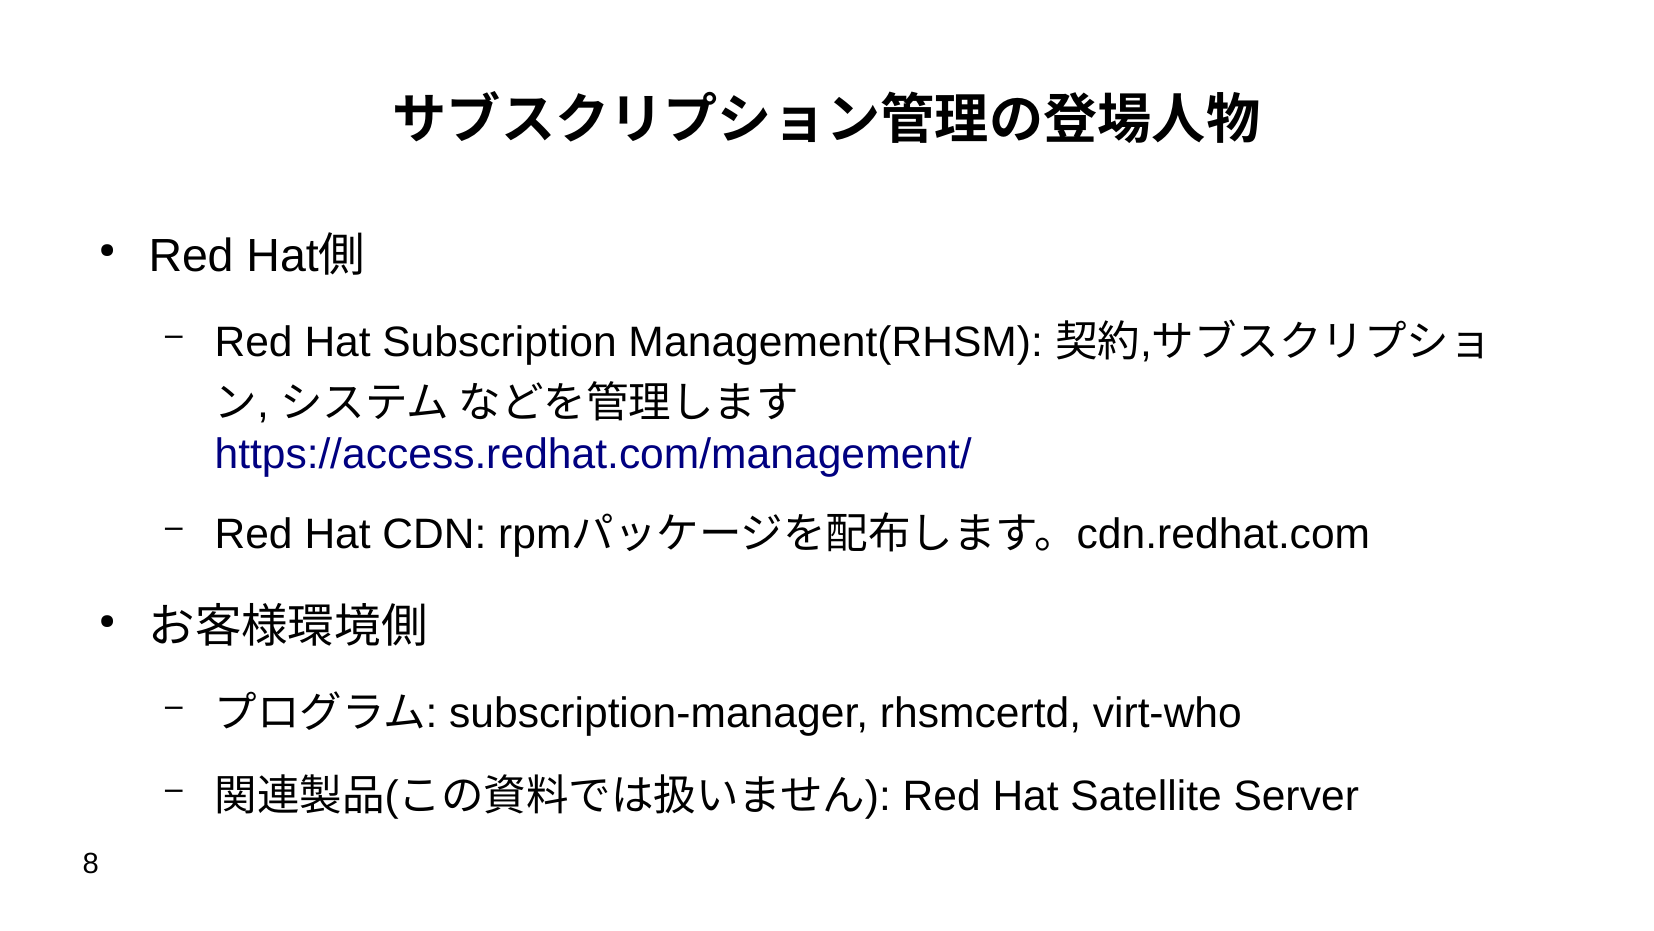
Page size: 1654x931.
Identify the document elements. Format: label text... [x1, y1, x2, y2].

title サブスクリプション管理の登場人物 [82, 37, 1571, 193]
list Red Hat側 Red Hat Subscription Management(RHSM): 契約,サブスクリプション, システム などを管理します https://access.redhat.com/management/ Red Hat CDN: rpmパッケージを配布します。cdn.redhat.com お客様環境側 プログラム: subscription-manager, rhsmcertd, virt-who 関連製品(この資料では扱いません): Red Hat Satellite Server [82, 217, 1536, 827]
